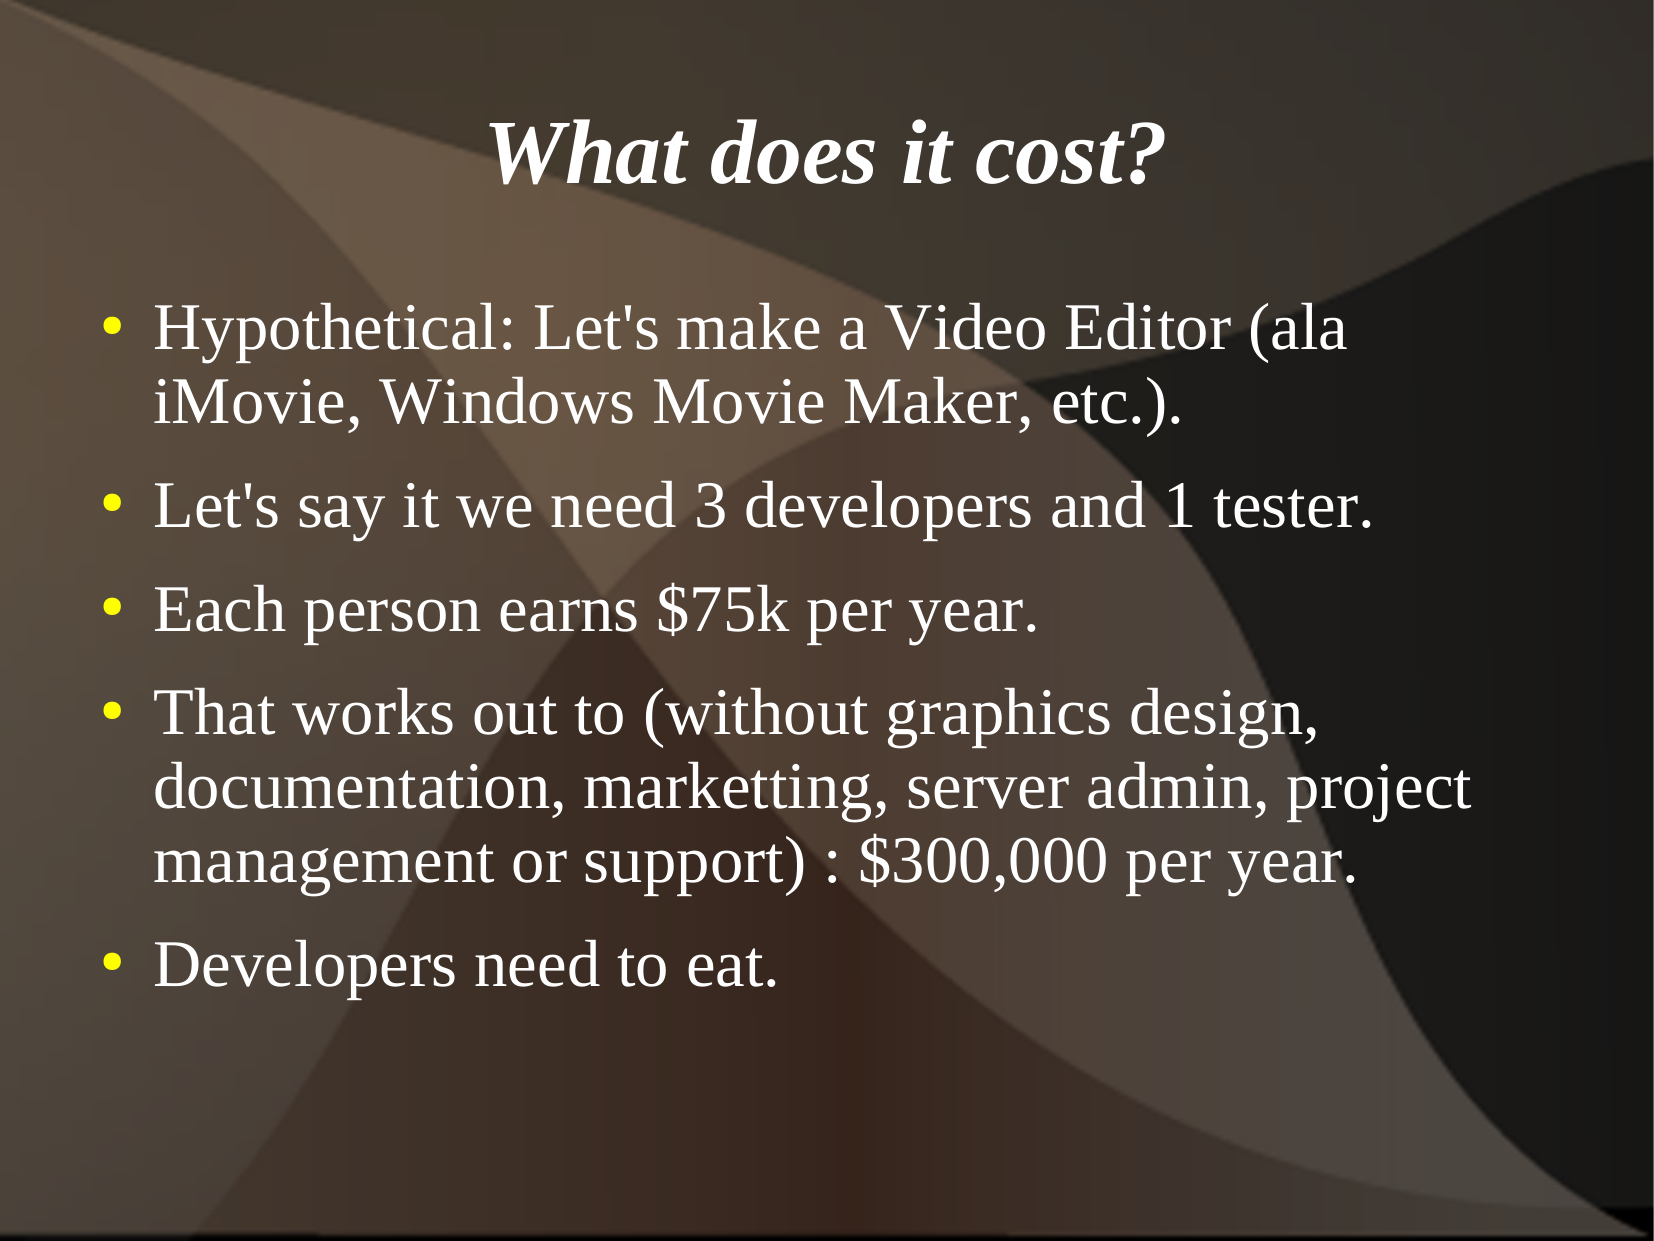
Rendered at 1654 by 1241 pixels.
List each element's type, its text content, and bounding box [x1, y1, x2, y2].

list Hypothetical: Let's make a Video Editor (ala iMovie, Windows Movie Maker, etc.). Let's say it we need 3 developers and 1 tester. Each person earns $75k per year. That works out to (without graphics design, documentation, marketting, server admin, project management or support) : $300,000 per year. Developers need to eat. [82, 290, 1571, 1094]
picture [0, 0, 1654, 1241]
title What does it cost? [82, 56, 1571, 250]
